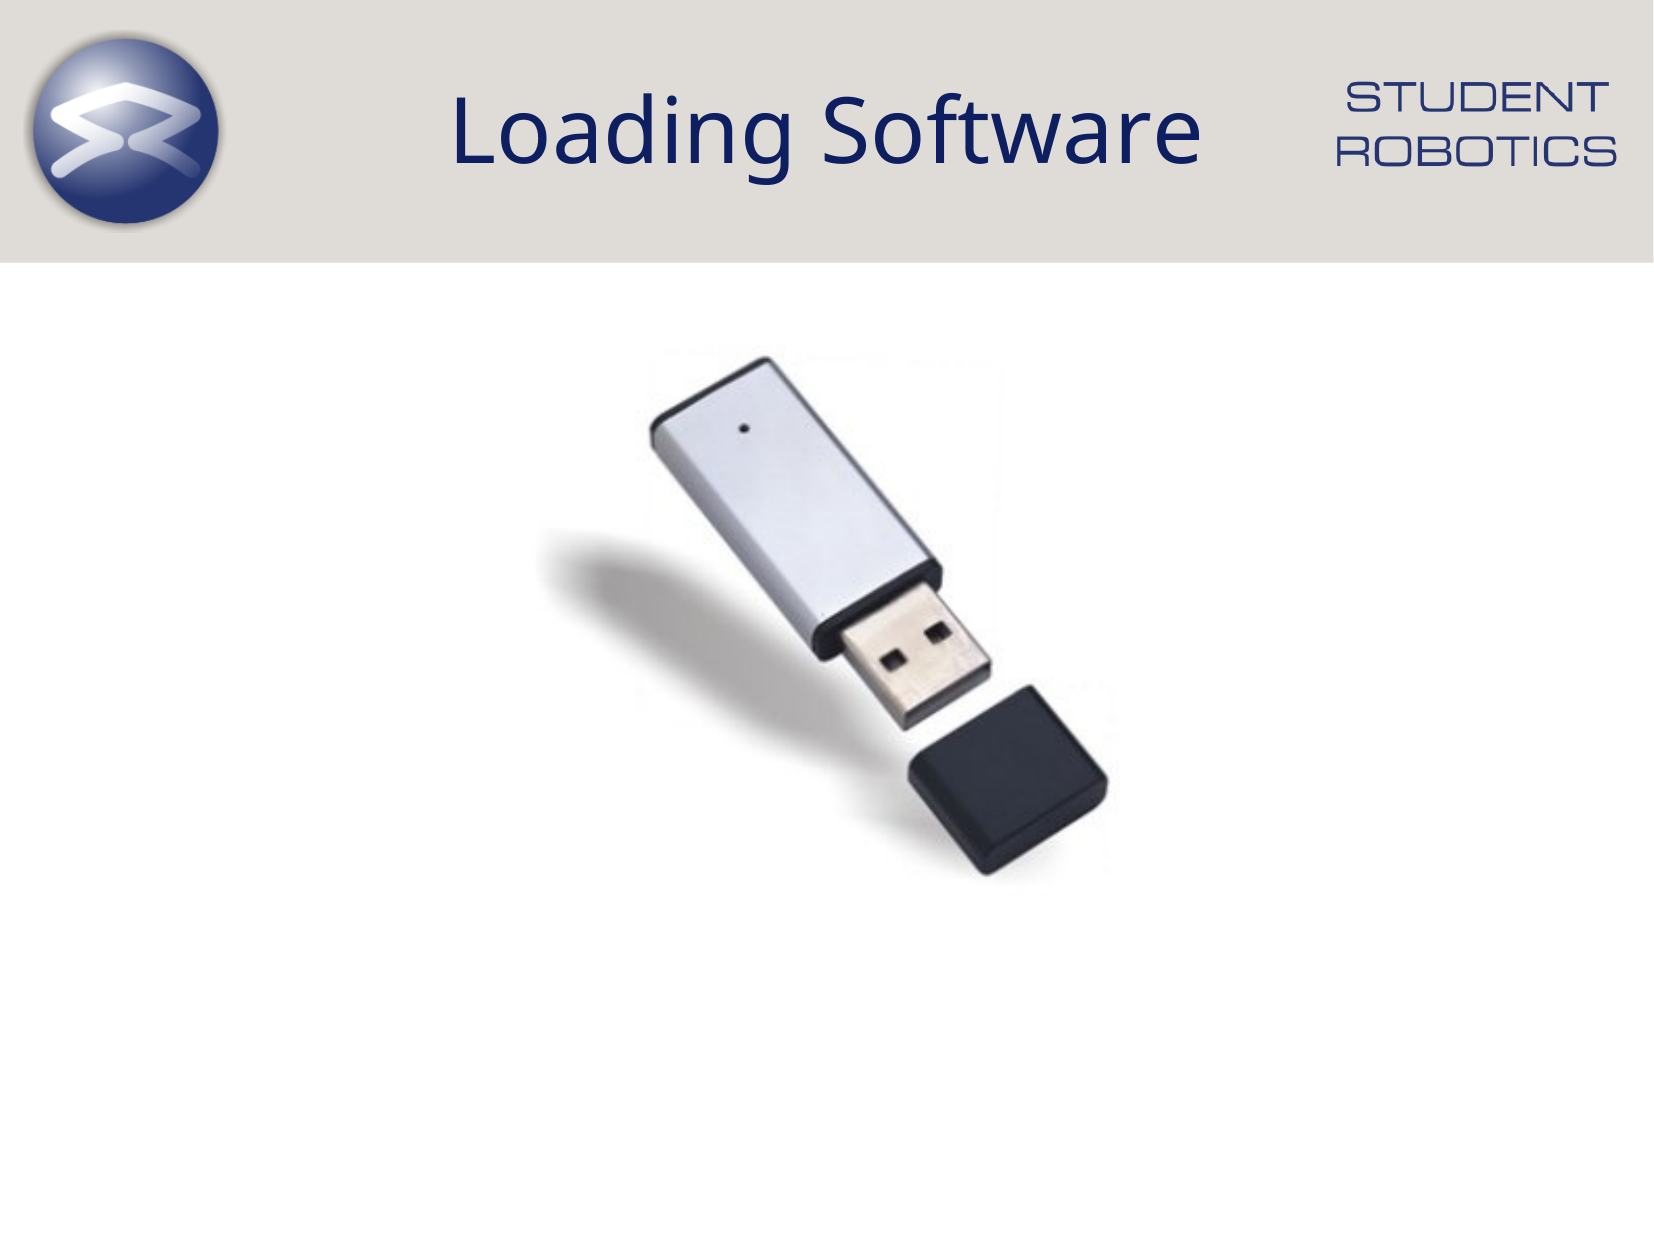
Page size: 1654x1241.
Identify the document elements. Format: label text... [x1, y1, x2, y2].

picture [9, 19, 82, 245]
picture [1571, 68, 1633, 174]
title Loading Software [82, 0, 1571, 257]
picture [519, 311, 1133, 925]
